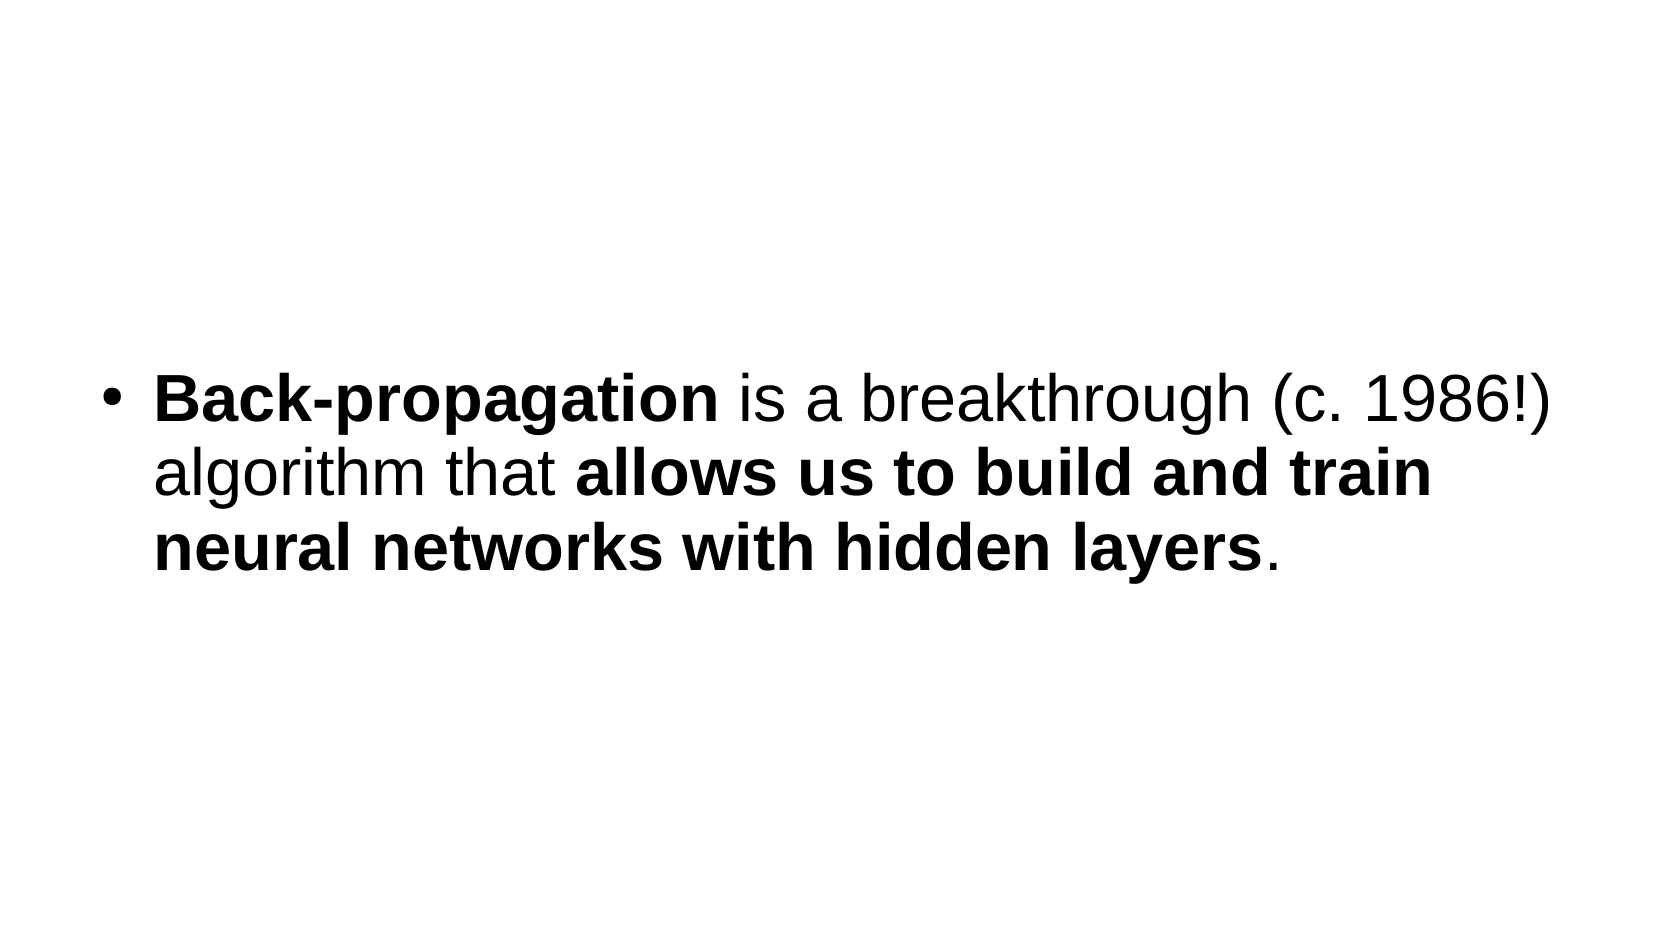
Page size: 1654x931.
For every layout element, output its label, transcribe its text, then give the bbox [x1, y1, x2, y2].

list Back-propagation is a breakthrough (c. 1986!) algorithm that allows us to build and train neural networks with hidden layers. [82, 360, 1571, 901]
